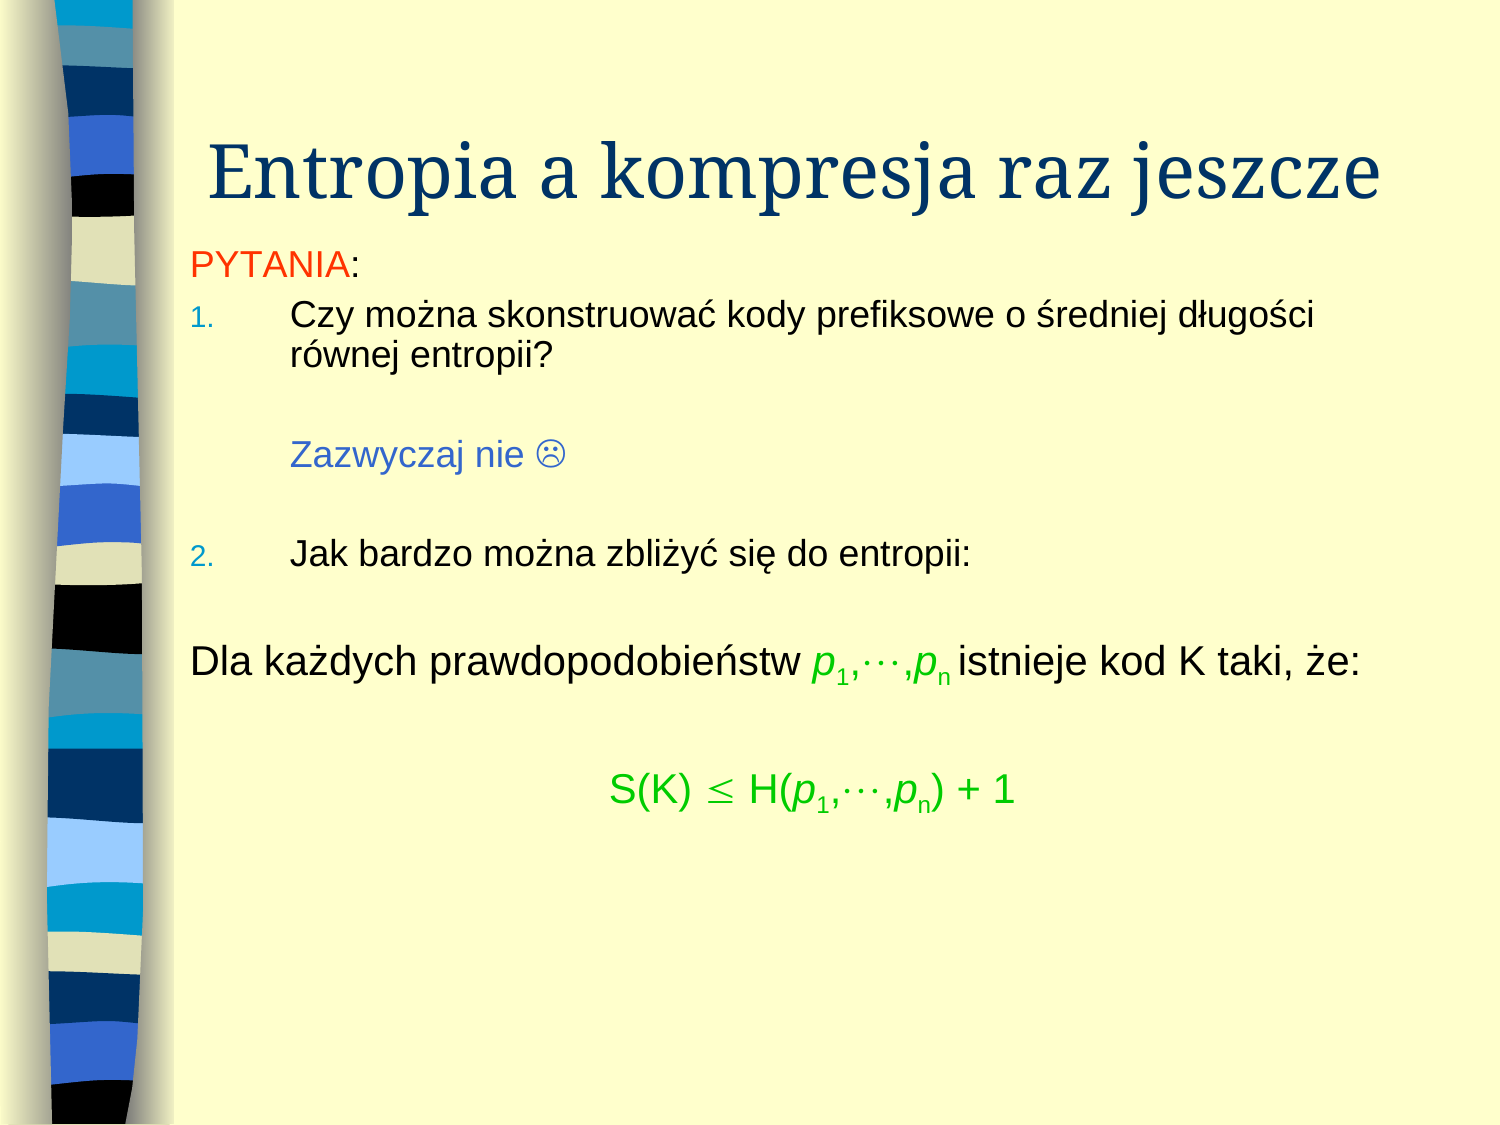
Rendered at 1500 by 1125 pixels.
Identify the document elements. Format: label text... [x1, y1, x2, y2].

title Entropia a kompresja raz jeszcze [192, 74, 1468, 263]
list PYTANIA: Czy można skonstruować kody prefiksowe o średniej długości równej entropii? Zazwyczaj nie  Jak bardzo można zbliżyć się do entropii: Dla każdych prawdopodobieństw p1,,pn istnieje kod K taki, że: S(K)  H(p1,,pn) + 1 [174, 237, 1450, 913]
